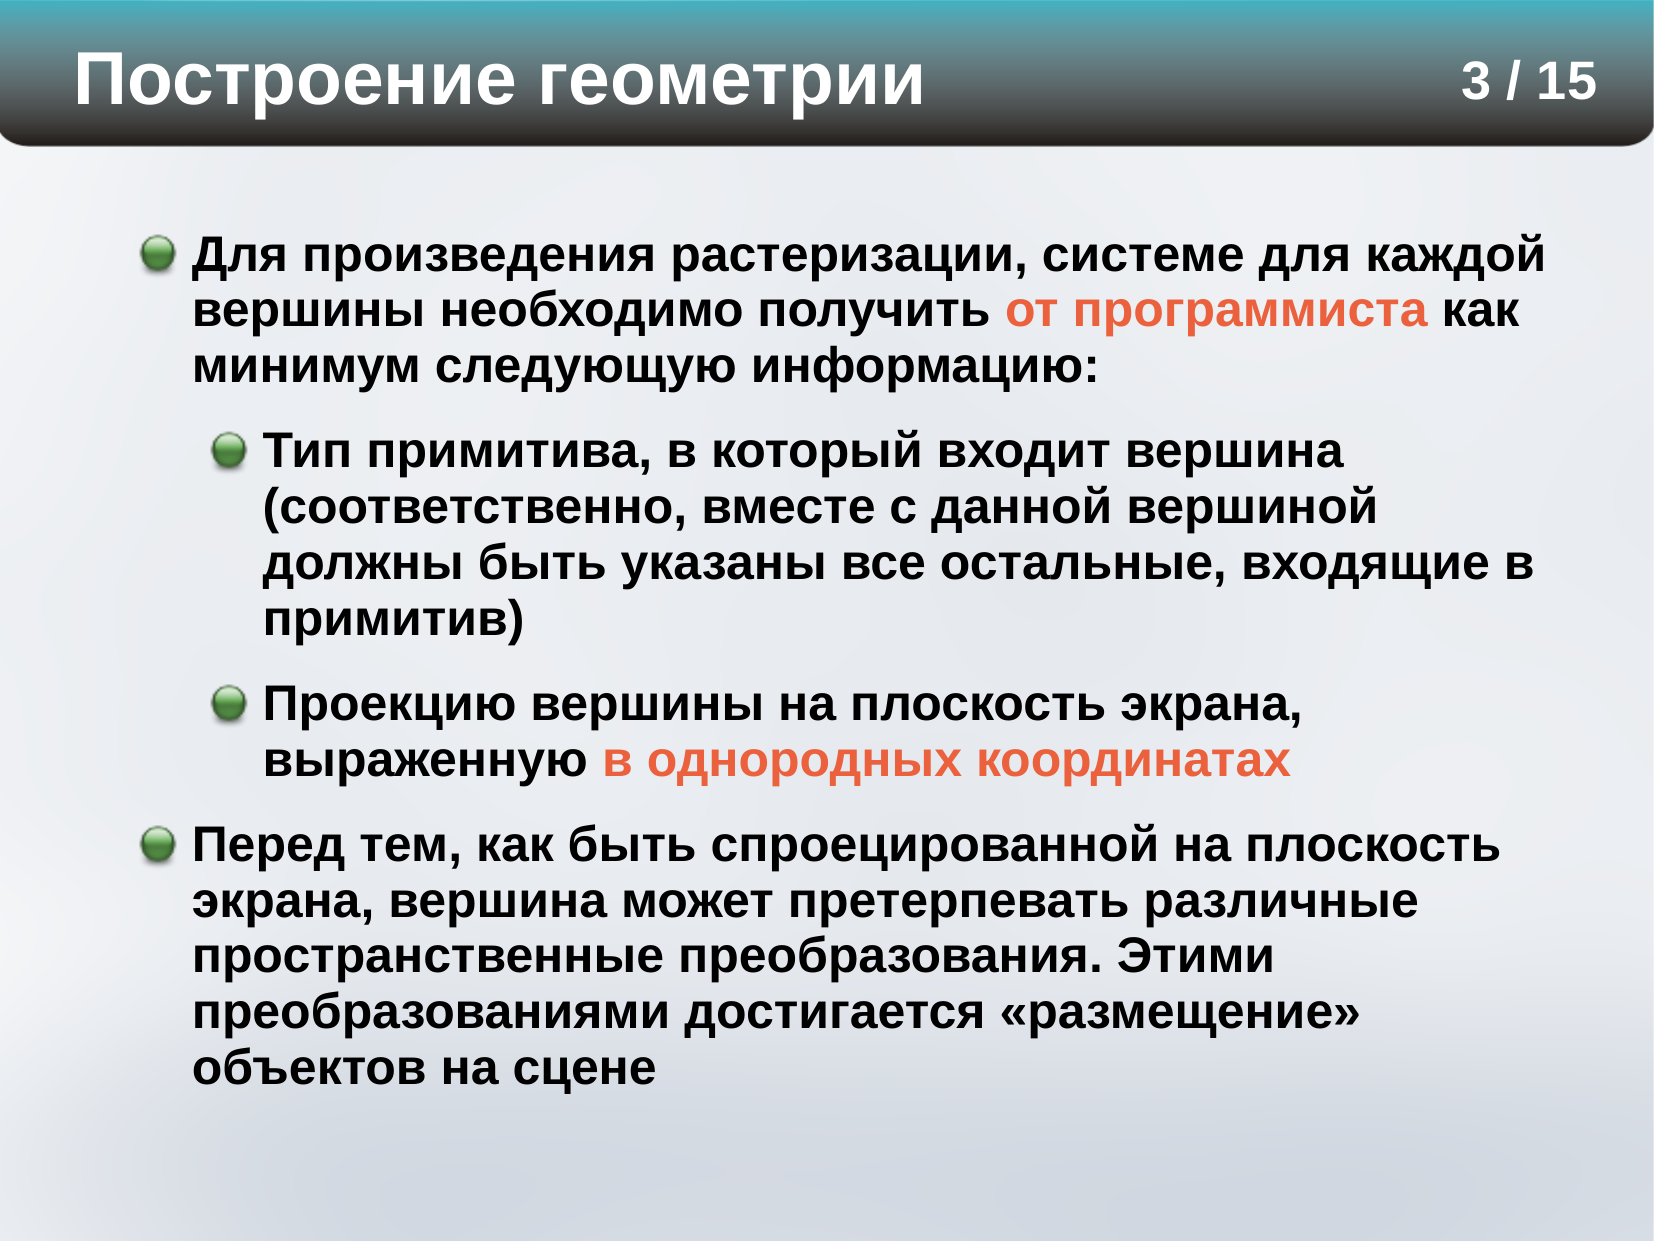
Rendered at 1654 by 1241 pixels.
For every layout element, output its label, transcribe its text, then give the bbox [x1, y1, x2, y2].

text_box Для произведения растеризации, системе для каждой вершины необходимо получить от программиста как минимум следующую информацию: Тип примитива, в который входит вершина (соответственно, вместе с данной вершиной должны быть указаны все остальные, входящие в примитив) Проекцию вершины на плоскость экрана, выраженную в однородных координатах Перед тем, как быть спроецированной на плоскость экрана, вершина может претерпевать различные пространственные преобразования. Этими преобразованиями достигается «размещение» объектов на сцене [118, 218, 1595, 1103]
picture [0, 0, 1654, 1241]
text_box <номер> / 15 [1446, 42, 1654, 179]
text_box Построение геометрии [59, 29, 1418, 129]
